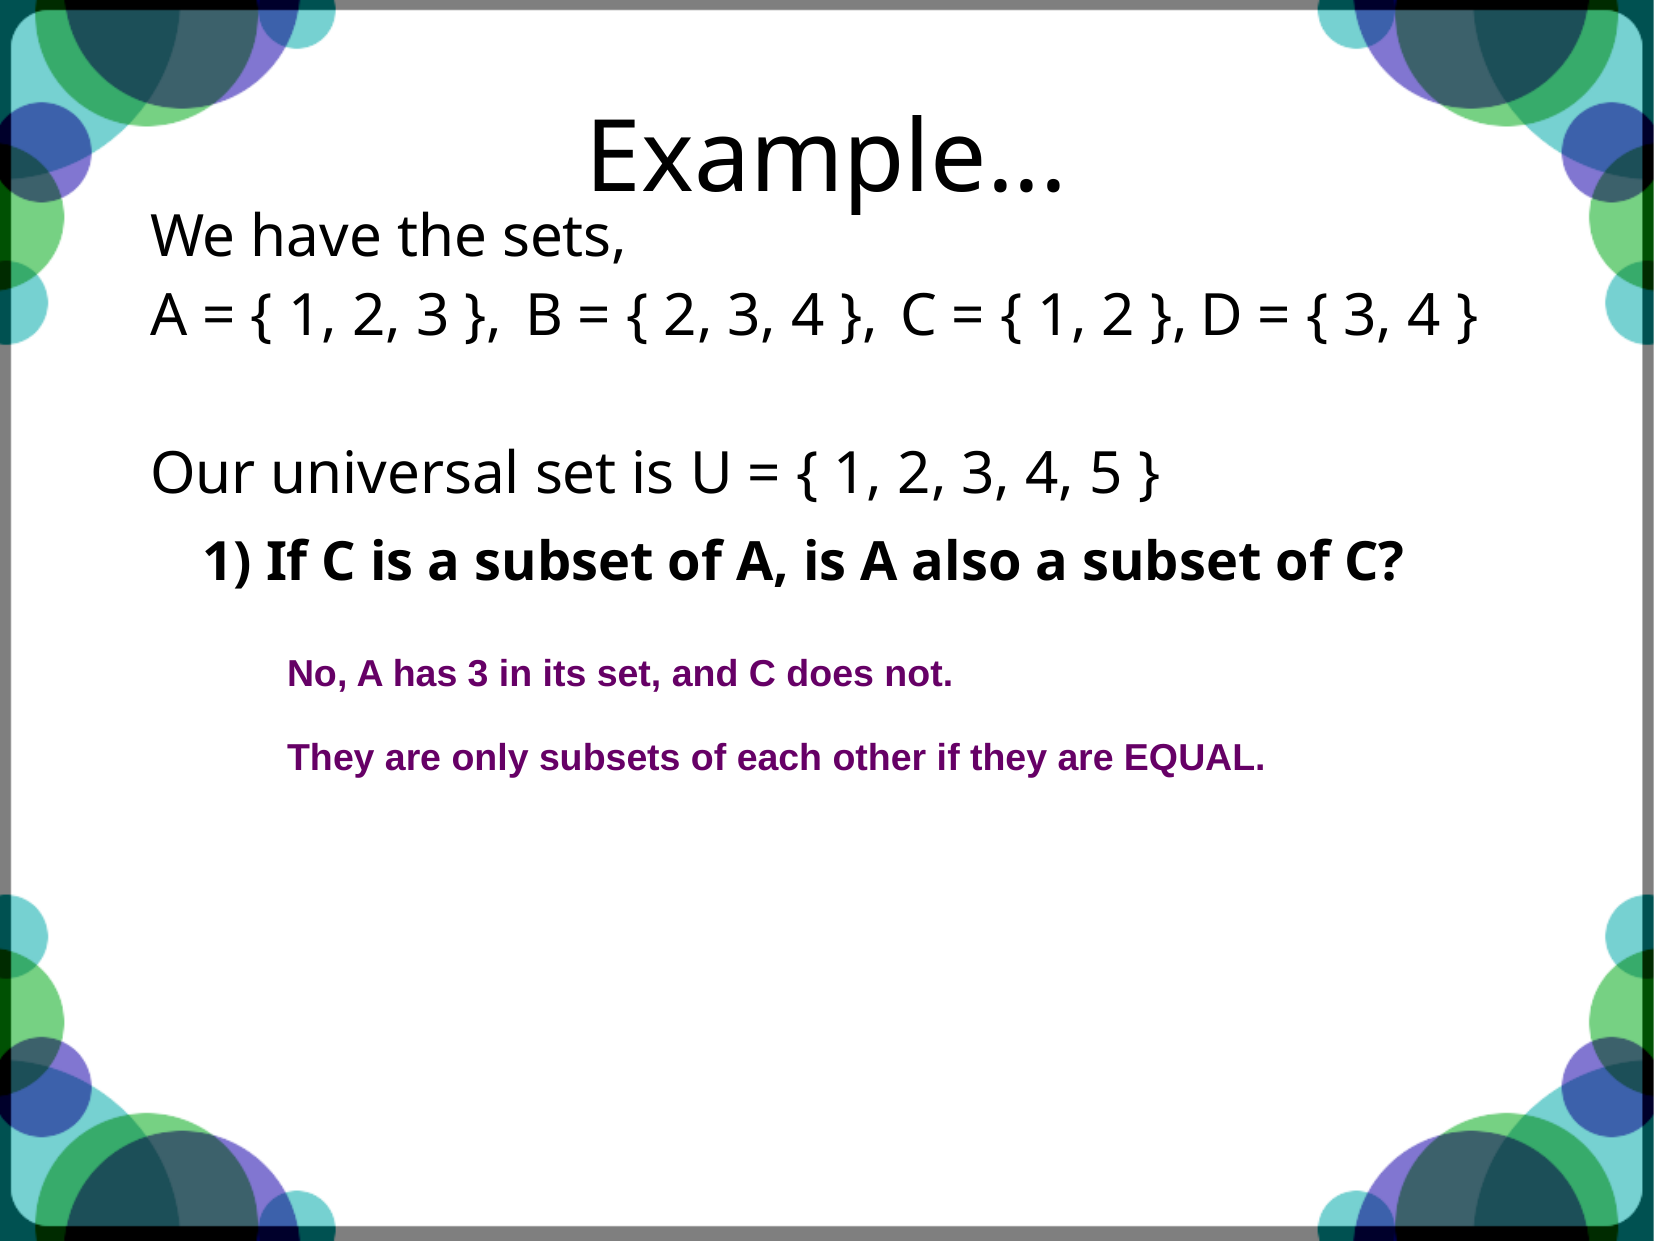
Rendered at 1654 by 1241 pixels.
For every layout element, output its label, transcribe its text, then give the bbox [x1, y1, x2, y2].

text_box We have the sets, A = { 1, 2, 3 }, B = { 2, 3, 4 }, C = { 1, 2 }, D = { 3, 4 } Our universal set is U = { 1, 2, 3, 4, 5 } [150, 210, 1531, 496]
title Example... [82, 49, 1571, 257]
picture [0, 0, 1654, 1241]
text_box If C is a subset of A, is A also a subset of C? [202, 531, 1462, 958]
text_box No, A has 3 in its set, and C does not. They are only subsets of each other if they are EQUAL. [272, 645, 1391, 786]
